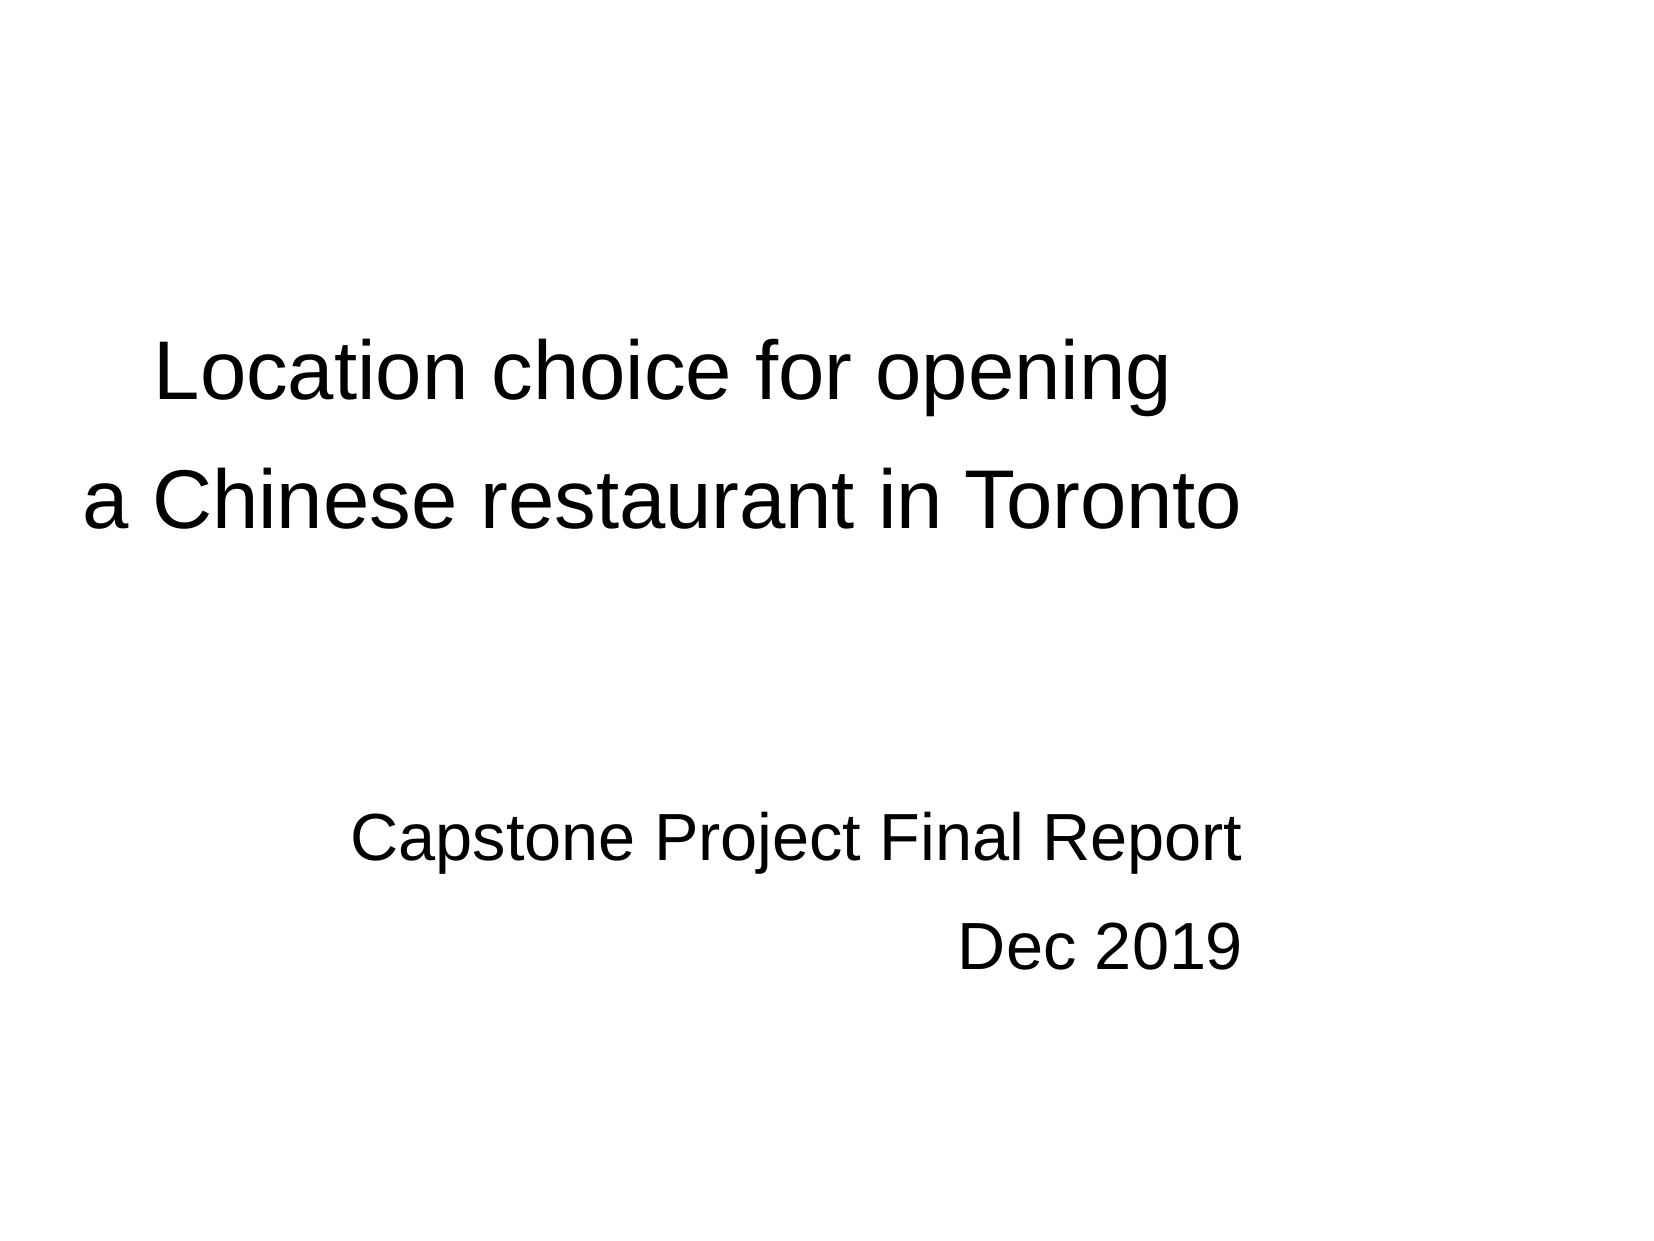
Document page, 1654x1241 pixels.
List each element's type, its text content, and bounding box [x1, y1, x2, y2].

subtitle Location choice for opening a Chinese restaurant in Toronto Capstone Project Final Report Dec 2019 [82, 290, 1571, 1010]
